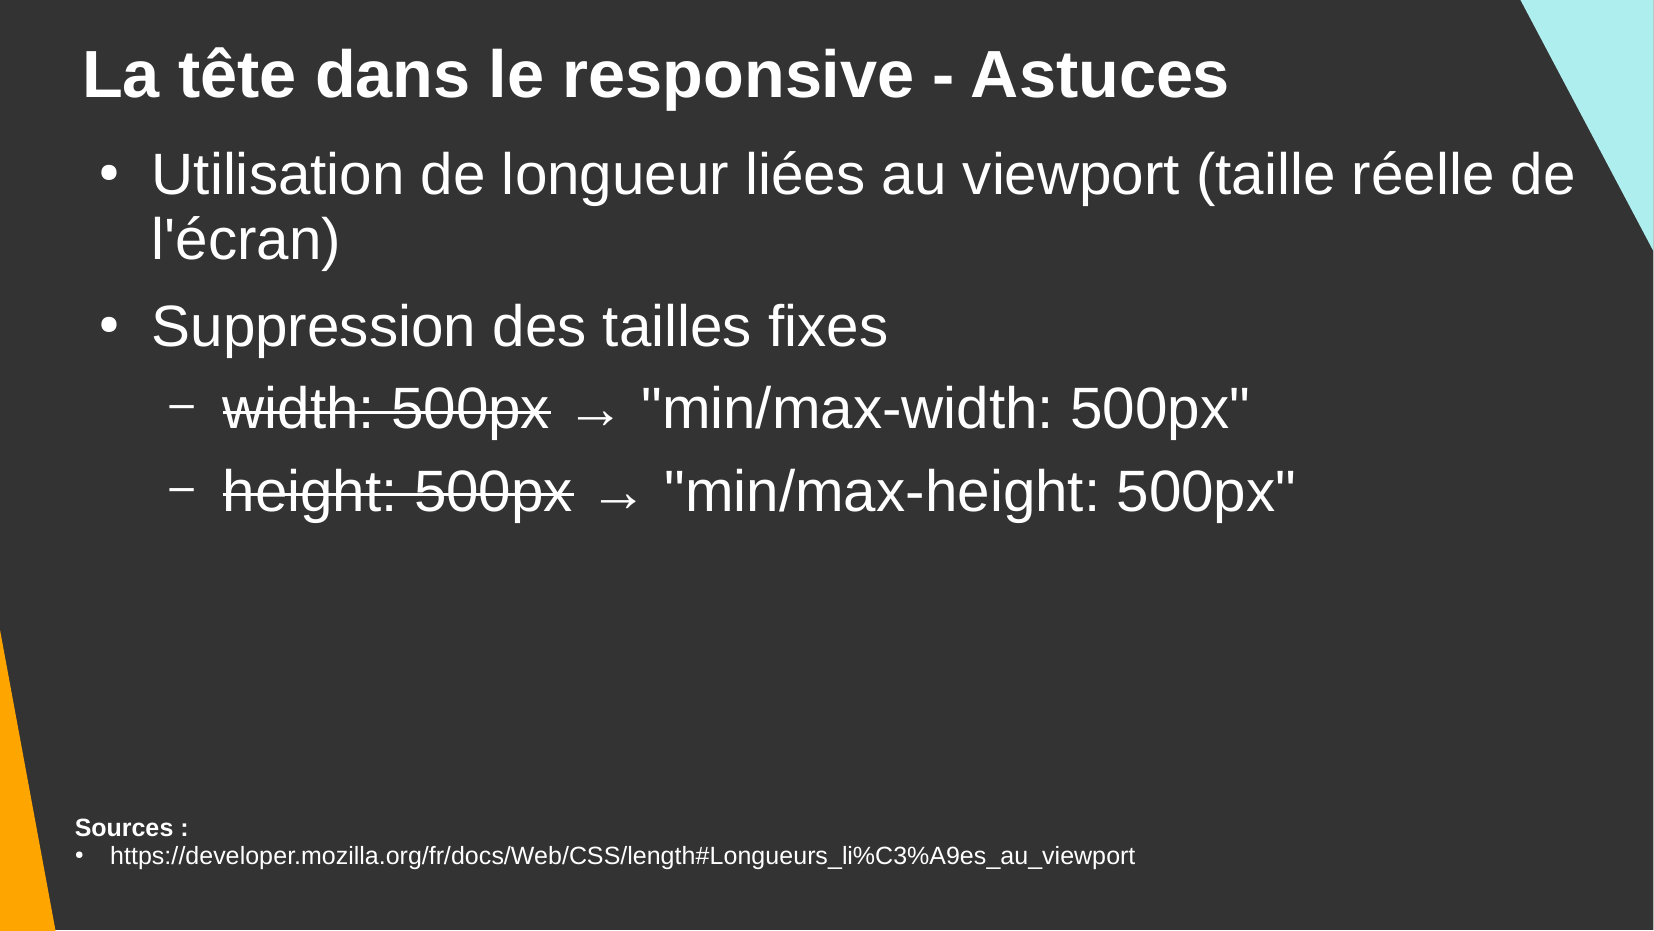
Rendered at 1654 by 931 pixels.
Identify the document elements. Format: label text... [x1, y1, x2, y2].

title La tête dans le responsive - Astuces [82, 37, 1571, 112]
text_box [0, 629, 56, 931]
text_box Sources : https://developer.mozilla.org/fr/docs/Web/CSS/length#Longueurs_li%C3%A9es_au_viewport [60, 806, 1546, 931]
text_box [1520, 0, 1654, 253]
list Utilisation de longueur liées au viewport (taille réelle de l'écran) Suppression des tailles fixes width: 500px → "min/max-width: 500px" height: 500px → "min/max-height: 500px" [80, 141, 1605, 768]
